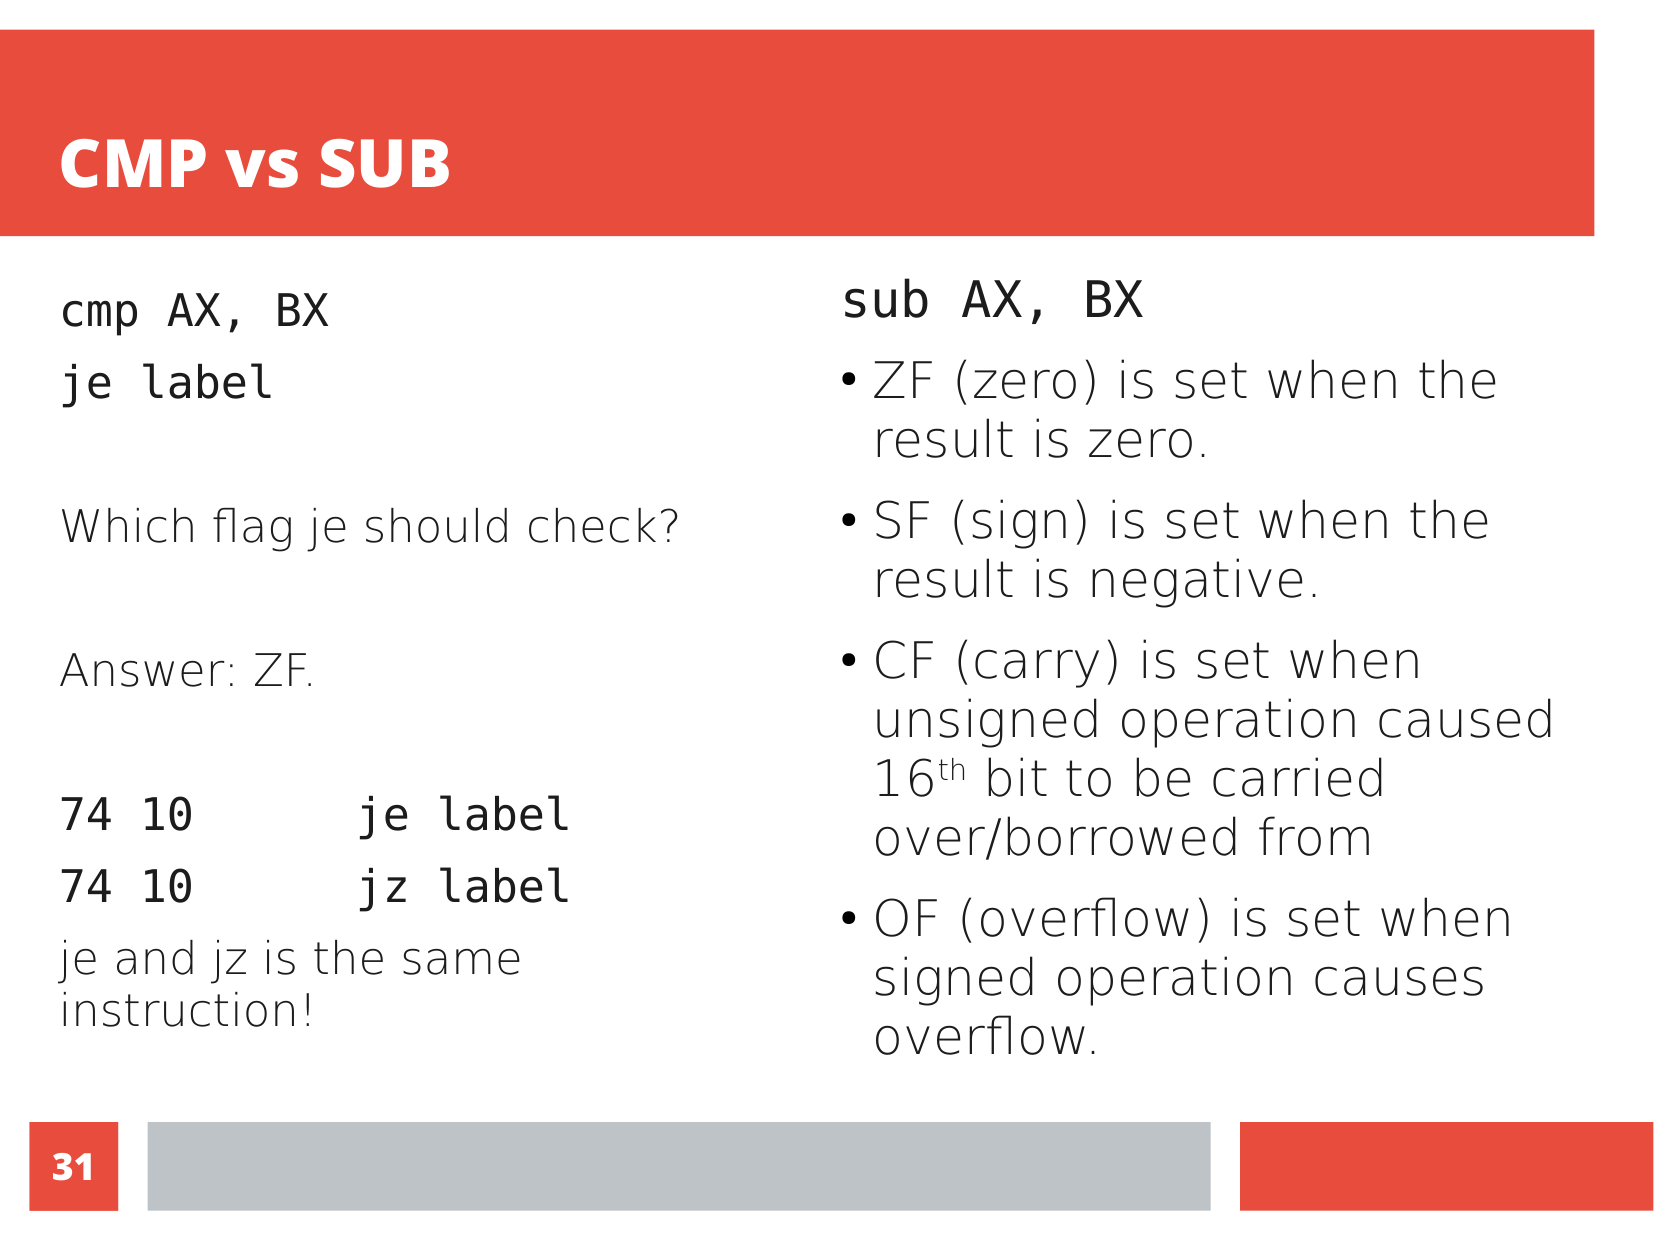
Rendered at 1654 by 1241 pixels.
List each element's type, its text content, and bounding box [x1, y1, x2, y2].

list cmp AX, BX je label Which flag je should check? Answer: ZF. 74 10 je label 74 10 jz label je and jz is the same instruction! [59, 285, 691, 1093]
list sub AX, BX ZF (zero) is set when the result is zero. SF (sign) is set when the result is negative. CF (carry) is set when unsigned operation caused 16th bit to be carried over/borrowed from OF (overflow) is set when signed operation causes overflow. [840, 270, 1561, 1068]
title CMP vs SUB [59, 59, 1595, 207]
